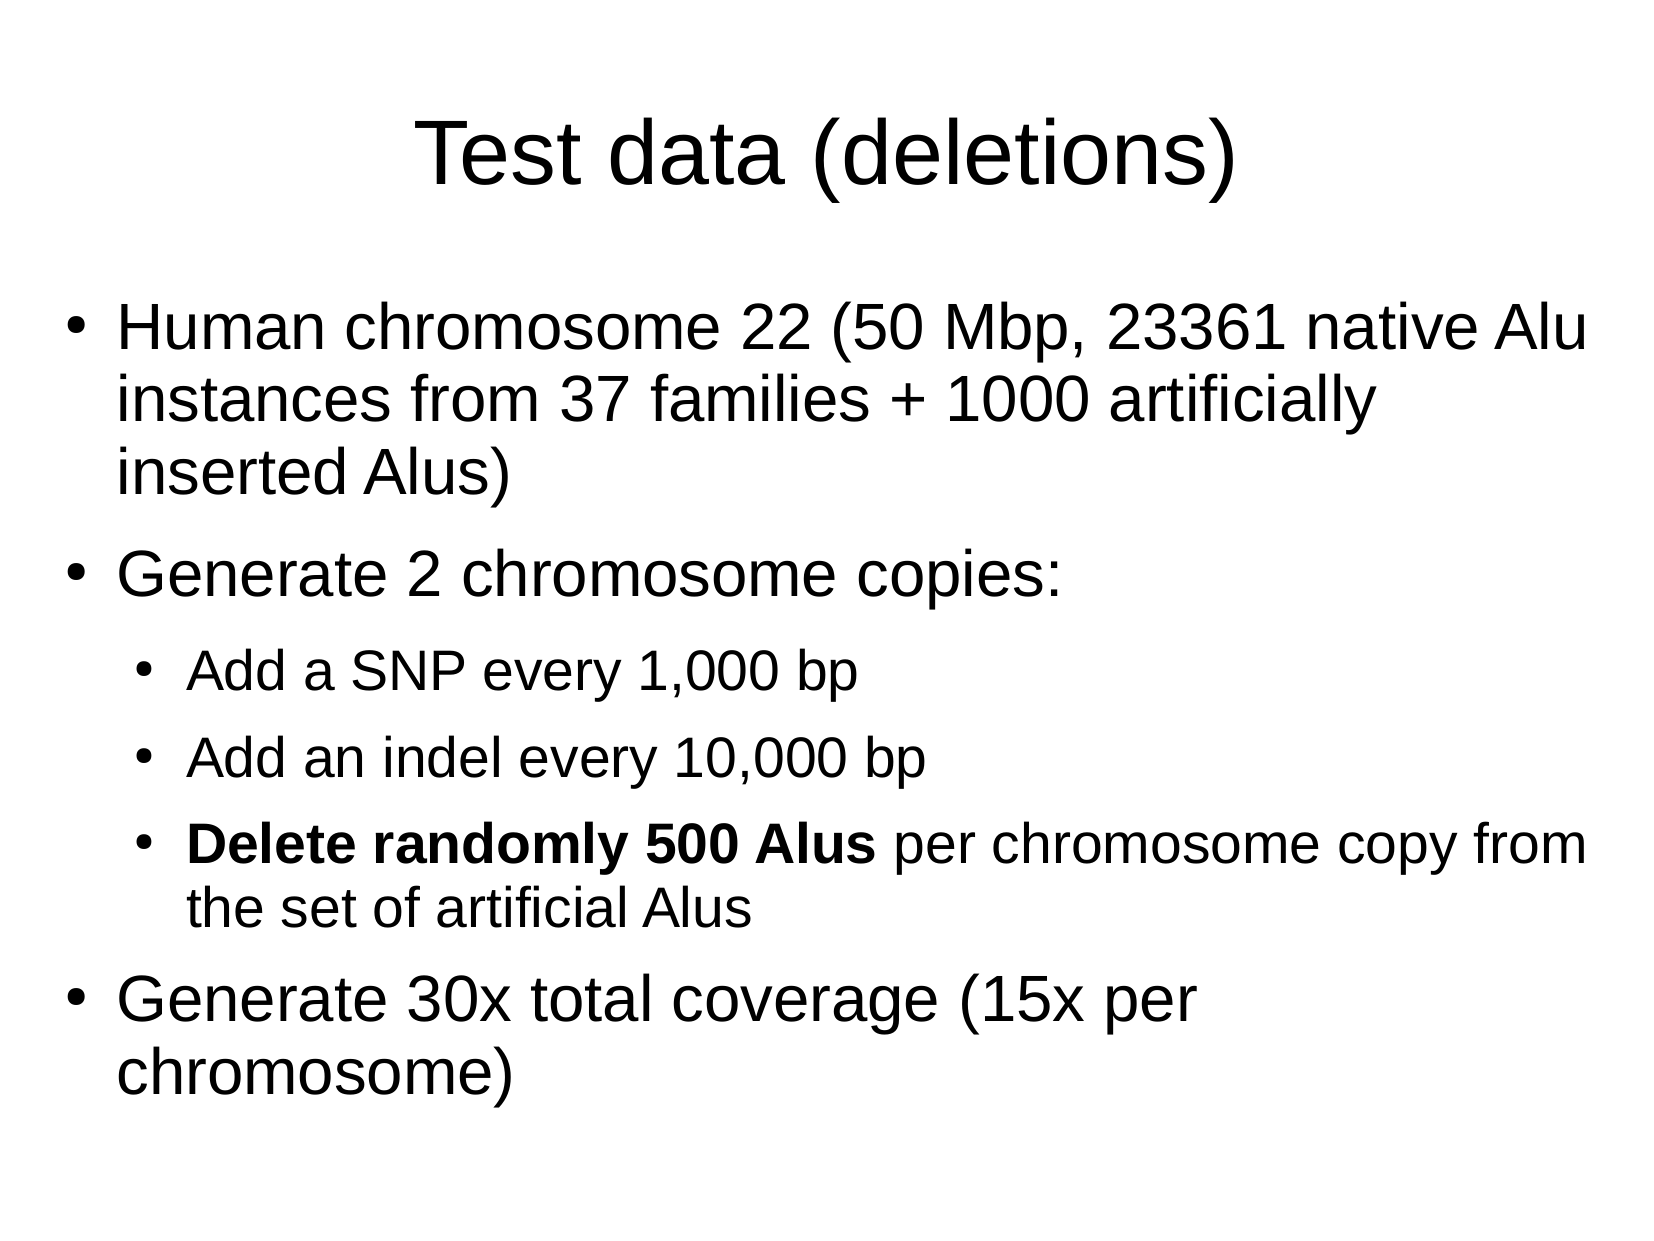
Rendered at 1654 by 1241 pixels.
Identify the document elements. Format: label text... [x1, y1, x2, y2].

title Test data (deletions) [82, 49, 1571, 257]
list Human chromosome 22 (50 Mbp, 23361 native Alu instances from 37 families + 1000 artificially inserted Alus) Generate 2 chromosome copies: Add a SNP every 1,000 bp Add an indel every 10,000 bp Delete randomly 500 Alus per chromosome copy from the set of artificial Alus Generate 30x total coverage (15x per chromosome) [47, 290, 1600, 1109]
